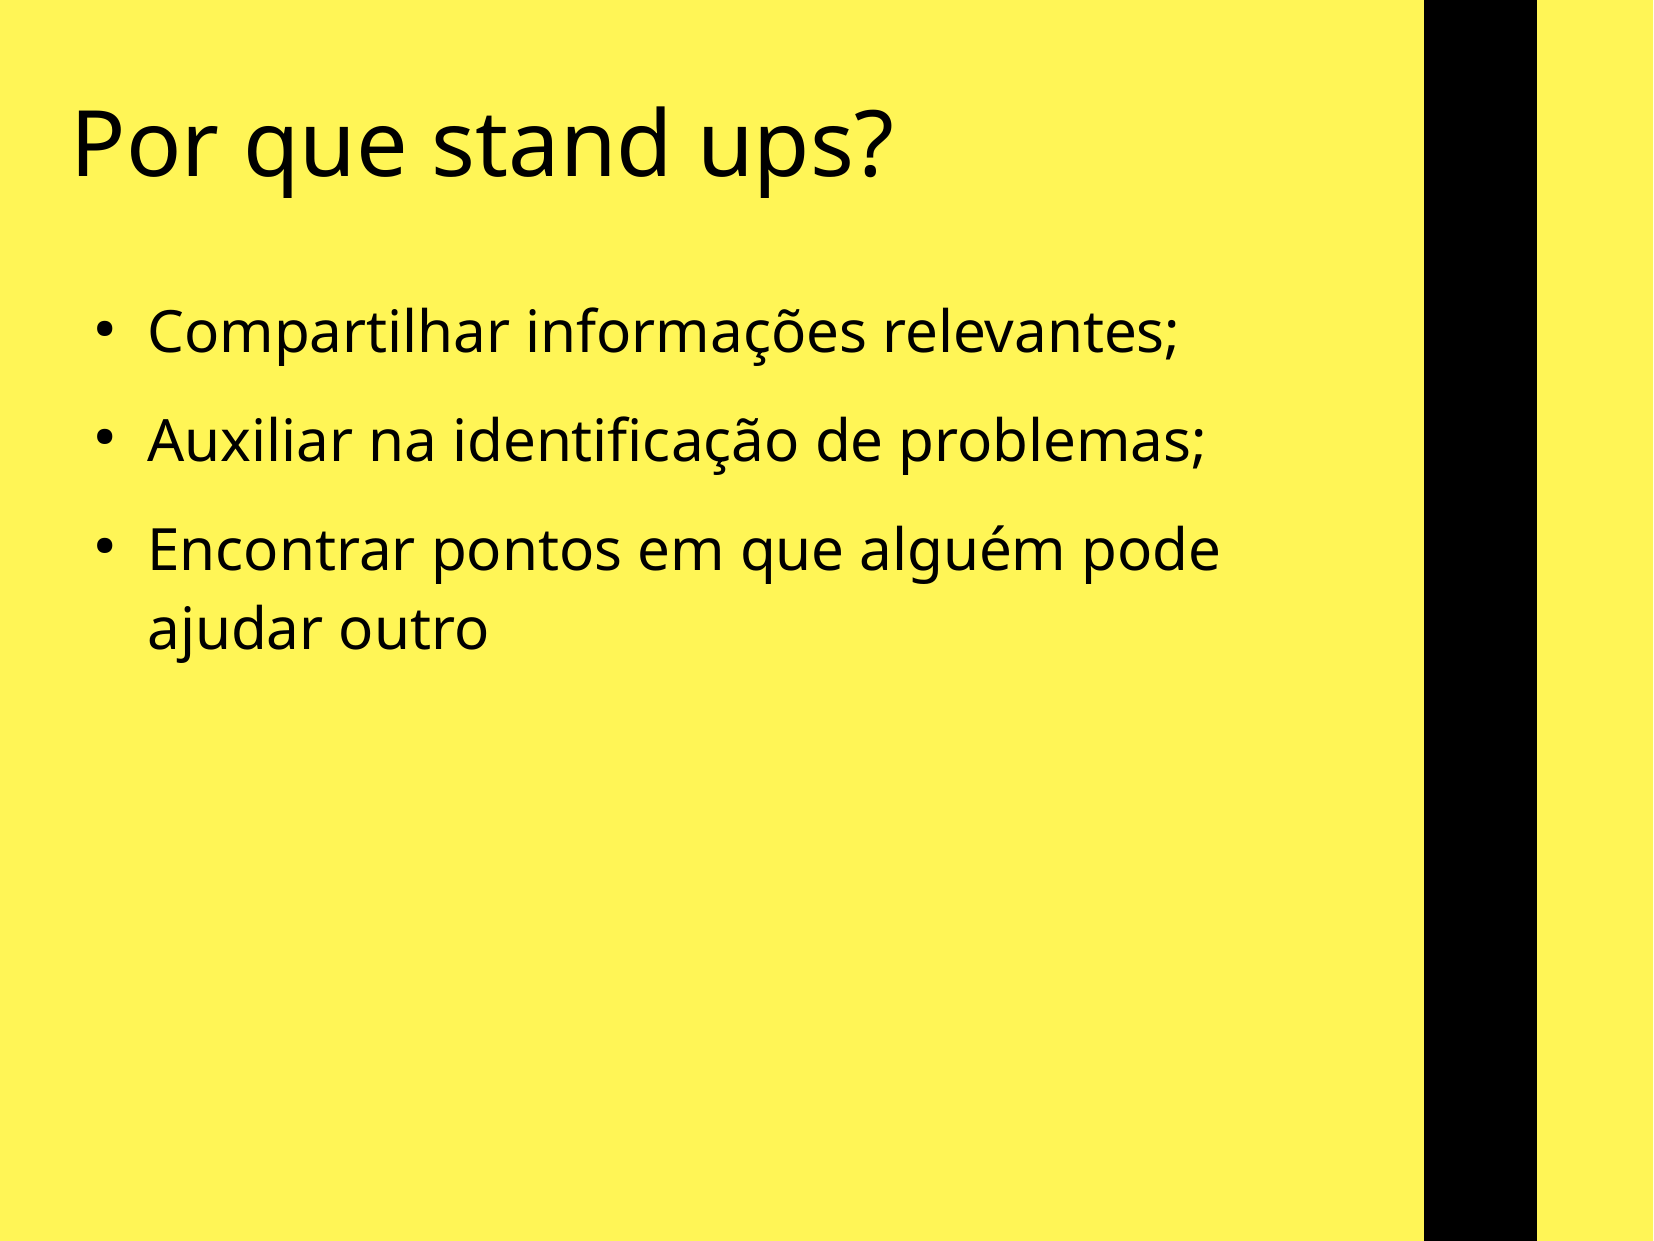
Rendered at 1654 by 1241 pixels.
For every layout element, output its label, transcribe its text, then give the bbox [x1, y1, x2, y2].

picture [1537, 0, 1654, 1241]
list Compartilhar informações relevantes; Auxiliar na identificação de problemas; Encontrar pontos em que alguém pode ajudar outro [76, 290, 1388, 676]
title Por que stand ups? [70, 37, 1388, 245]
picture [0, 0, 1424, 1241]
